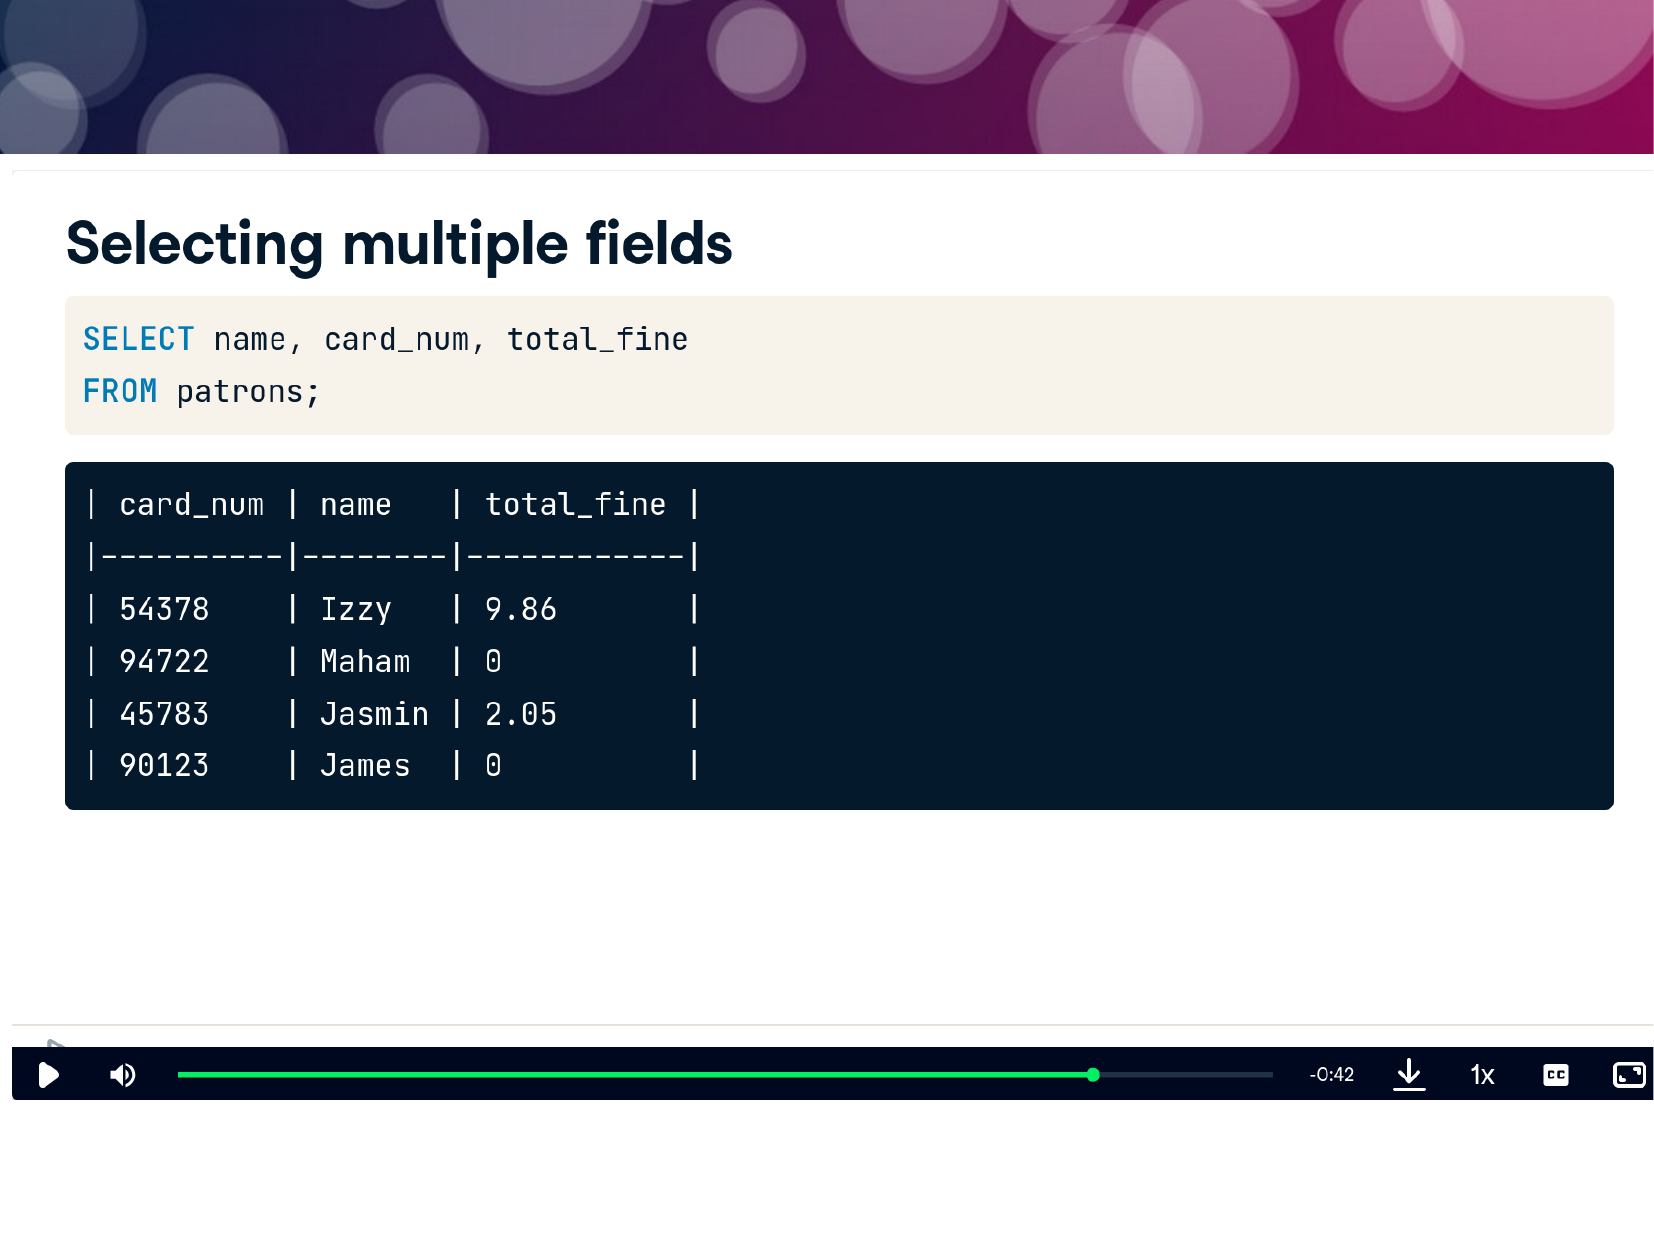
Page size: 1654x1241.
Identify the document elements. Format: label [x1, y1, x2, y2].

picture [12, 170, 1654, 1100]
picture [0, 0, 1654, 154]
